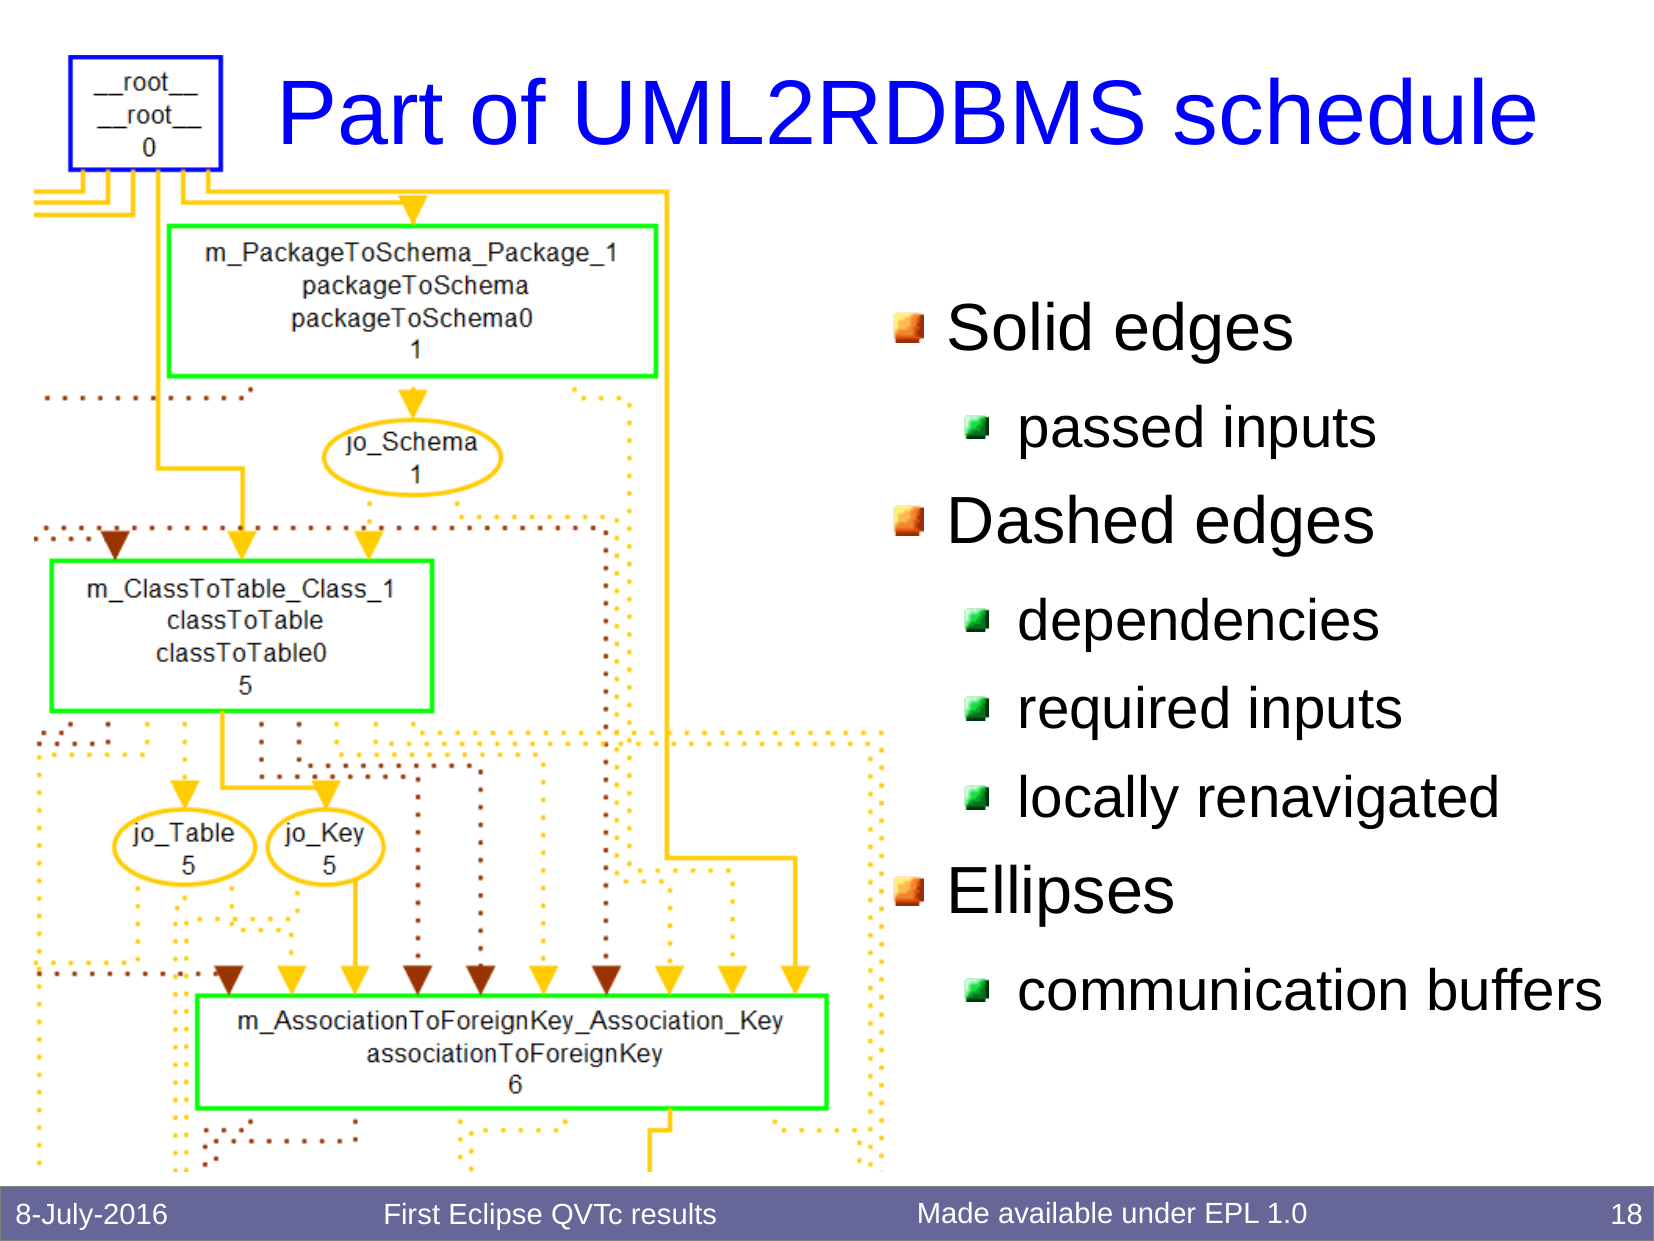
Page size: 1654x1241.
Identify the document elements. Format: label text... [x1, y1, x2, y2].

title Part of UML2RDBMS schedule [164, 9, 1653, 217]
list Solid edges passed inputs Dashed edges dependencies required inputs locally renavigated Ellipses communication buffers [875, 290, 1617, 1109]
picture [34, 55, 884, 1172]
